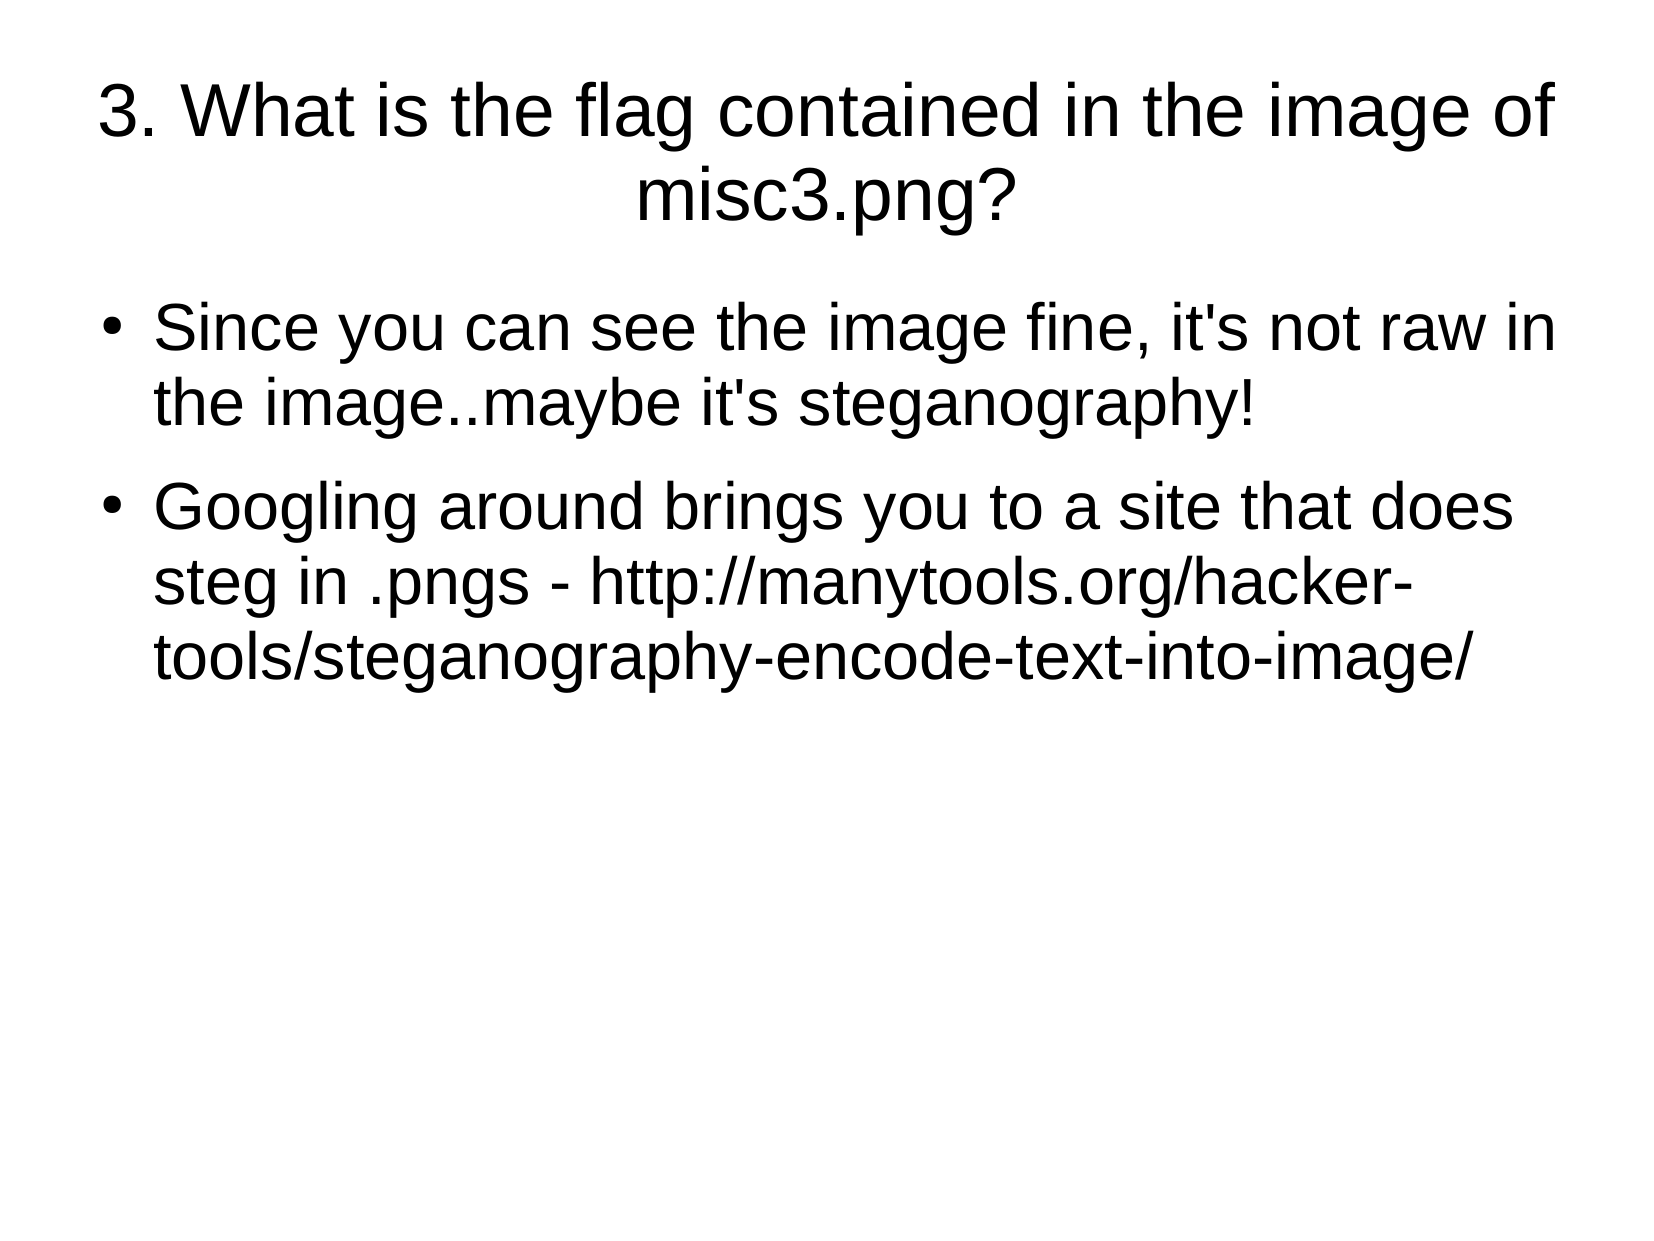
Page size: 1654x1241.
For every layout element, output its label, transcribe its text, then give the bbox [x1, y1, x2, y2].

list Since you can see the image fine, it's not raw in the image..maybe it's steganography! Googling around brings you to a site that does steg in .pngs - http://manytools.org/hacker-tools/steganography-encode-text-into-image/ [82, 290, 1571, 1010]
title 3. What is the flag contained in the image of misc3.png? [82, 49, 1571, 257]
